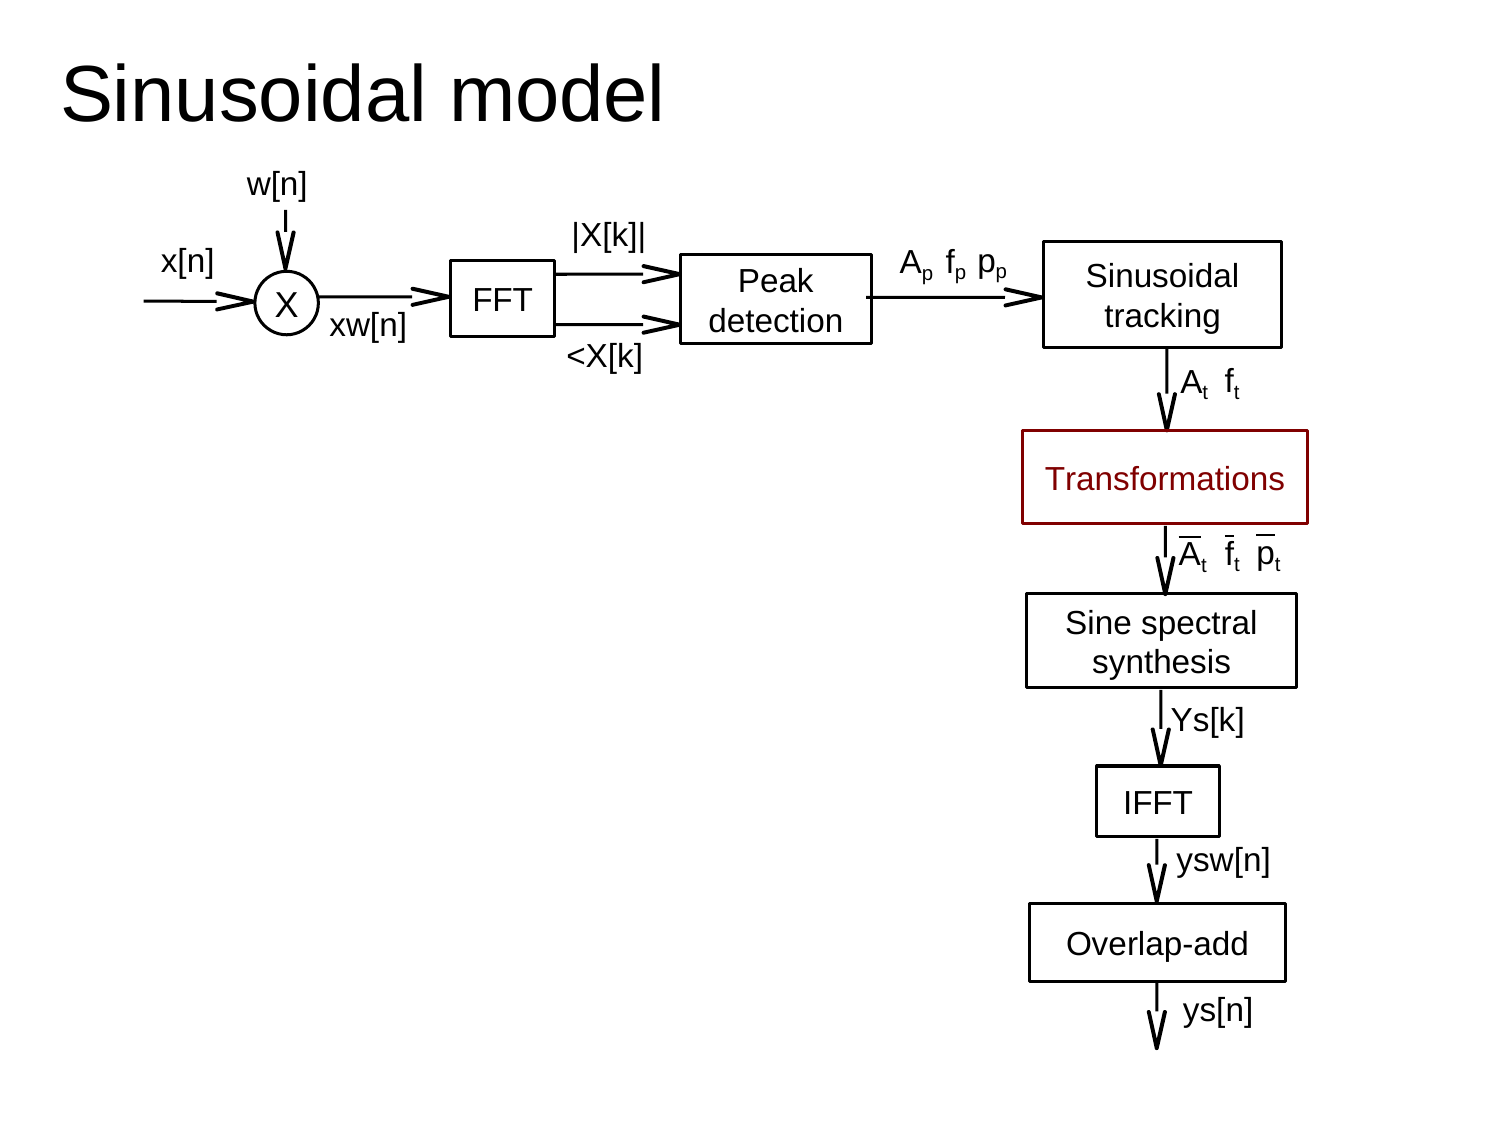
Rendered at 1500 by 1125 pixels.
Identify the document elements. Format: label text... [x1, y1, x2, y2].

text_box Ap [884, 233, 957, 299]
text_box fp [930, 233, 962, 298]
text_box Ys[k] [1155, 694, 1276, 755]
text_box Sinusoidal tracking [1043, 241, 1282, 348]
text_box w[n] [232, 188, 337, 219]
text_box Transformations [1022, 430, 1308, 524]
text_box At [1164, 525, 1229, 591]
text_box |X[k]| [556, 209, 677, 271]
text_box ft [1209, 352, 1259, 418]
text_box x[n] [145, 235, 242, 296]
text_box pp [962, 232, 1030, 298]
text_box At [1165, 353, 1209, 418]
text_box IFFT [1096, 766, 1220, 837]
title Sinusoidal model [60, 0, 1411, 188]
text_box Peak detection [680, 254, 872, 344]
text_box ft [1210, 525, 1241, 590]
text_box Overlap-add [1029, 903, 1286, 982]
text_box FFT [450, 260, 555, 337]
text_box Sine spectral synthesis [1026, 593, 1297, 688]
text_box pt [1241, 524, 1302, 590]
text_box X [254, 271, 318, 335]
text_box xw[n] [314, 299, 439, 360]
text_box ysw[n] [1161, 833, 1306, 895]
text_box ys[n] [1168, 984, 1284, 1045]
text_box <X[k] [551, 330, 675, 391]
